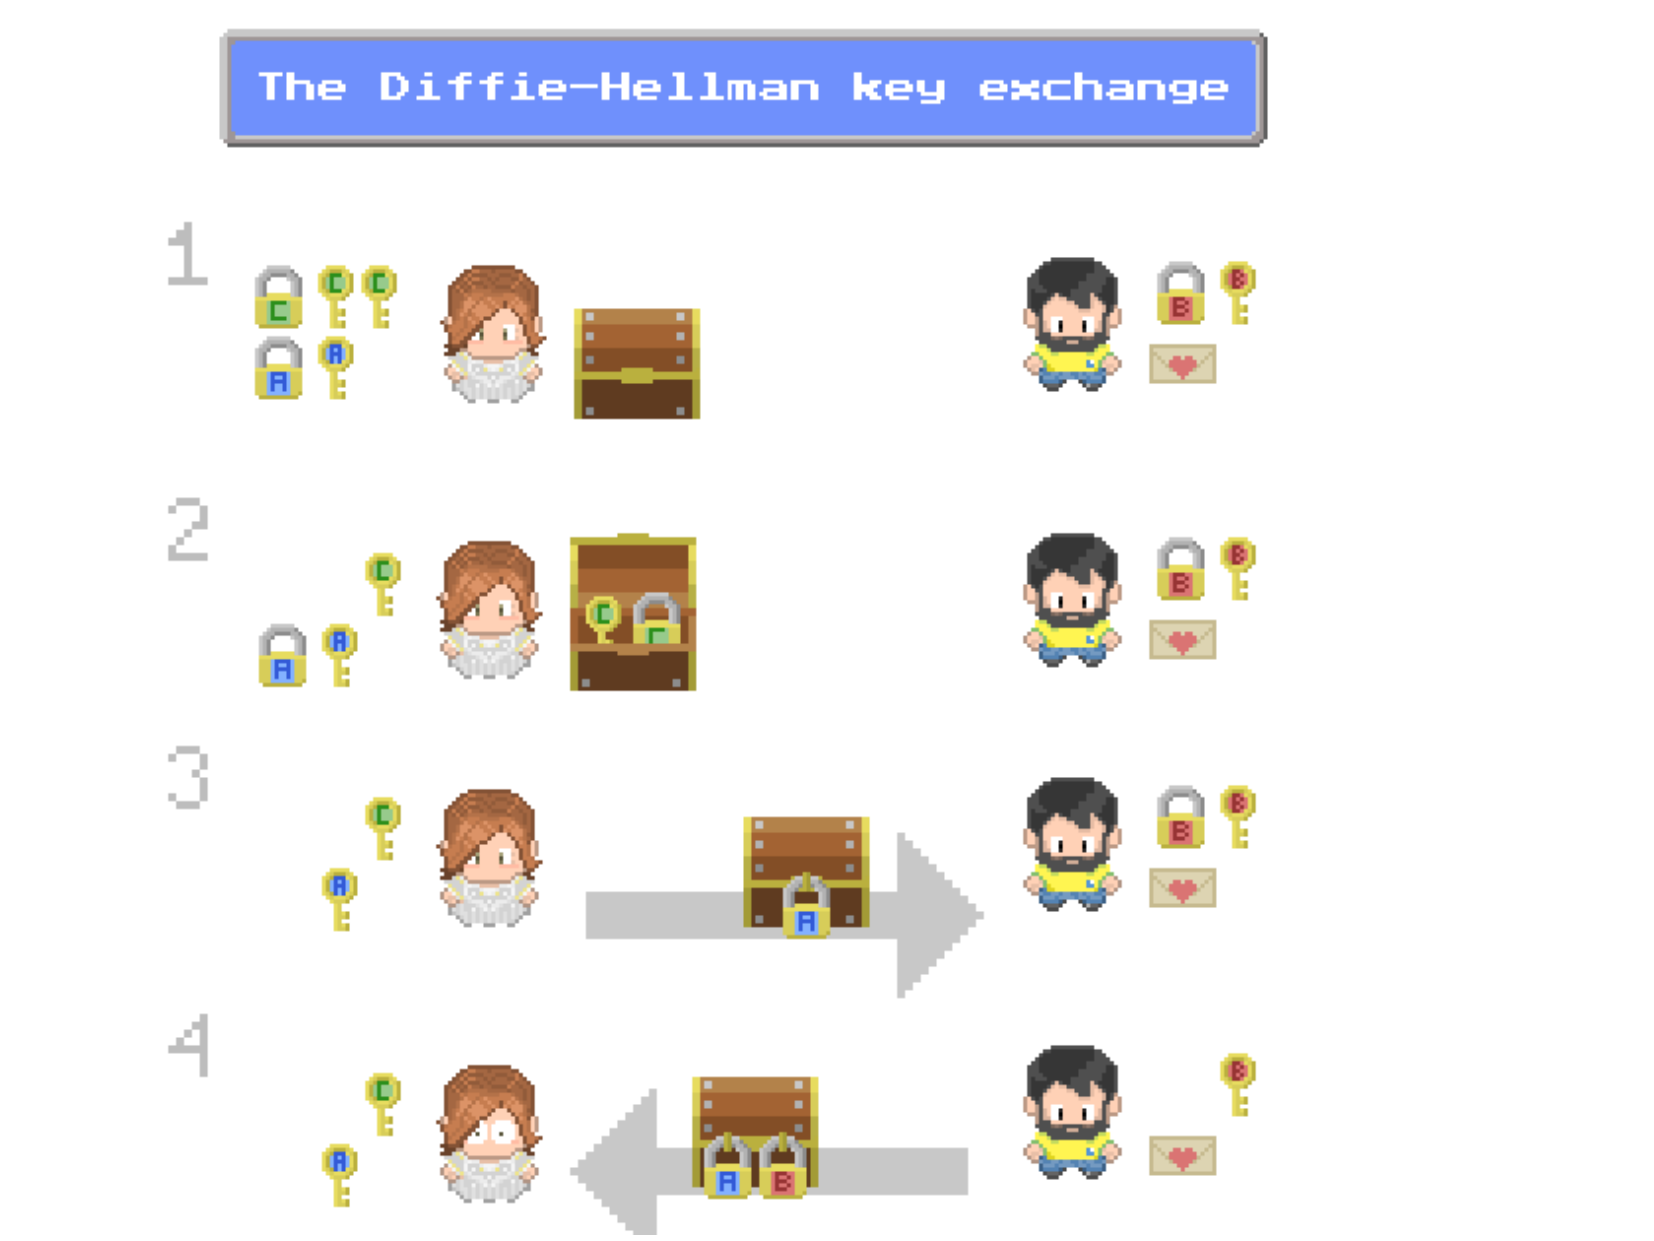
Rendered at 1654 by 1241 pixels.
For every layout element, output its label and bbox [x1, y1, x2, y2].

picture [153, 0, 1335, 1235]
